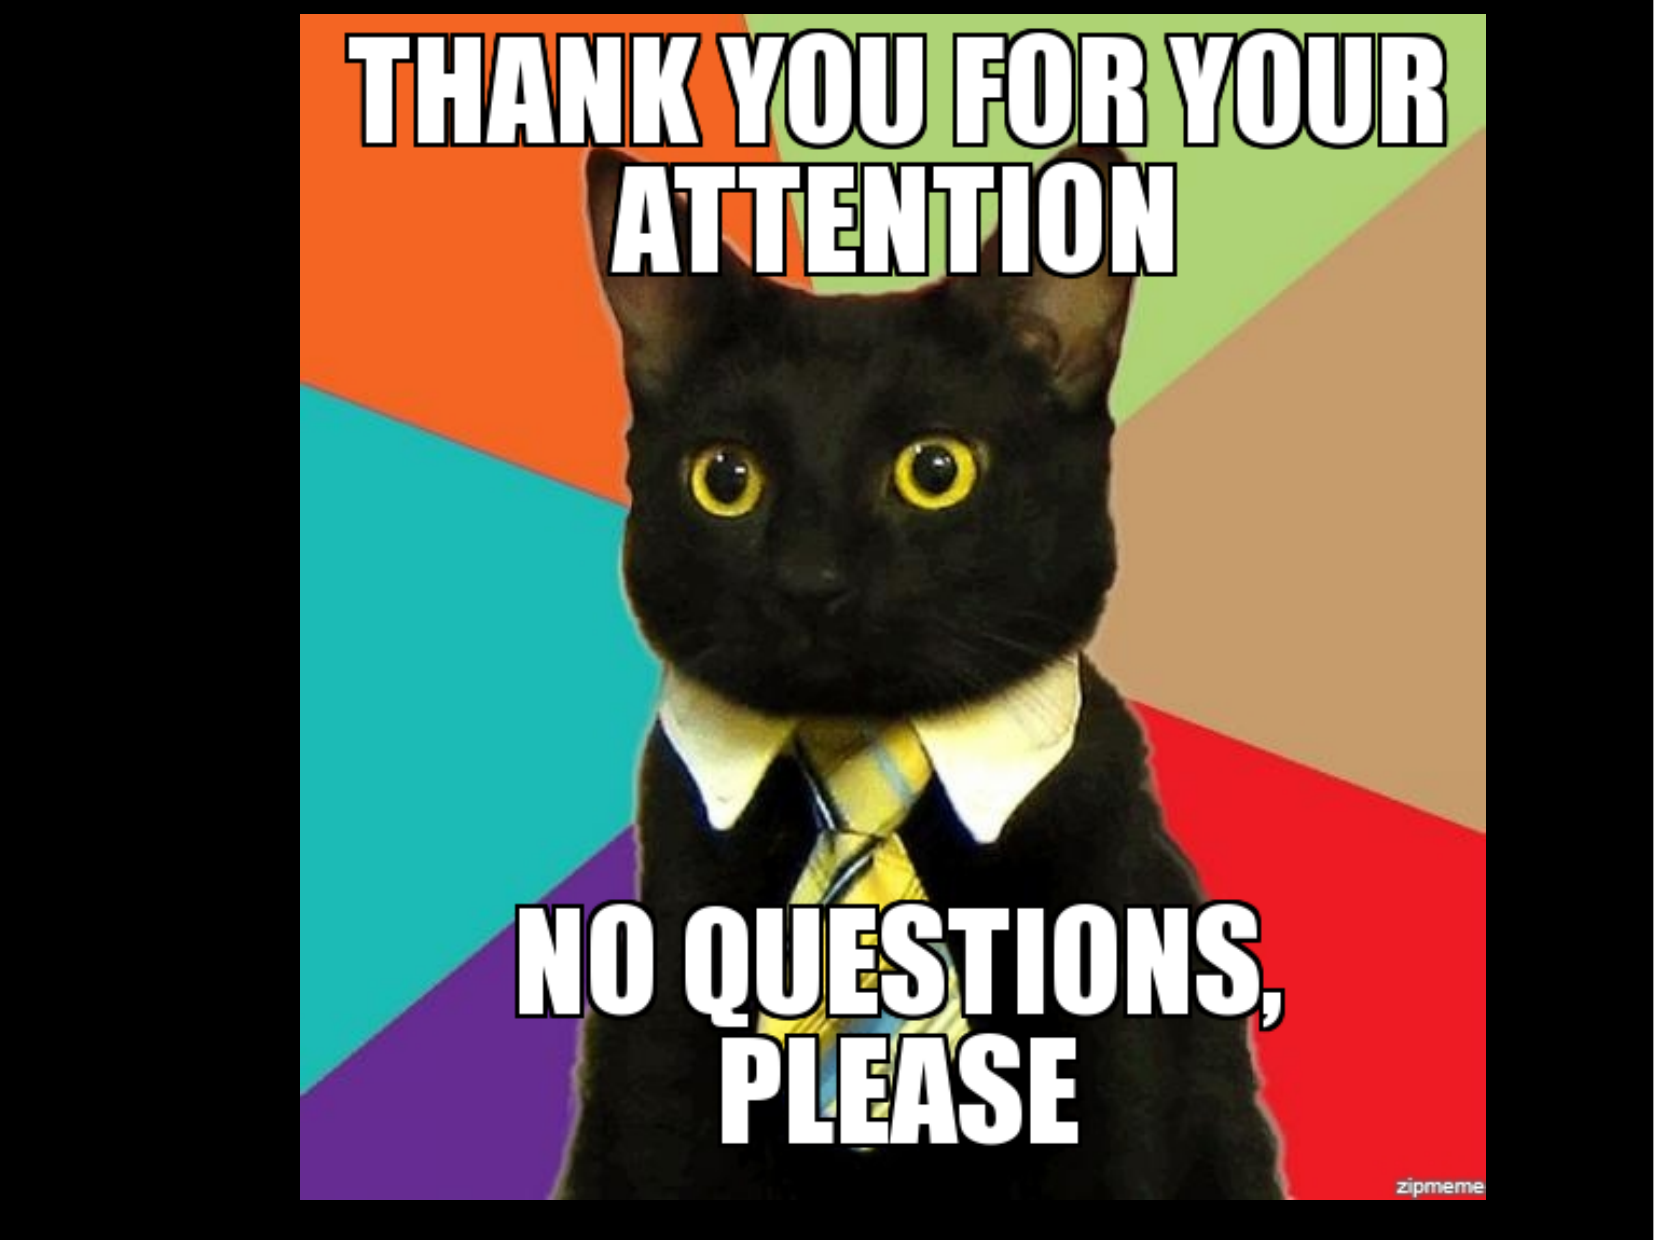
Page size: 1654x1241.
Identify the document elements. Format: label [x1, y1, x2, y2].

picture [300, 14, 1486, 1201]
